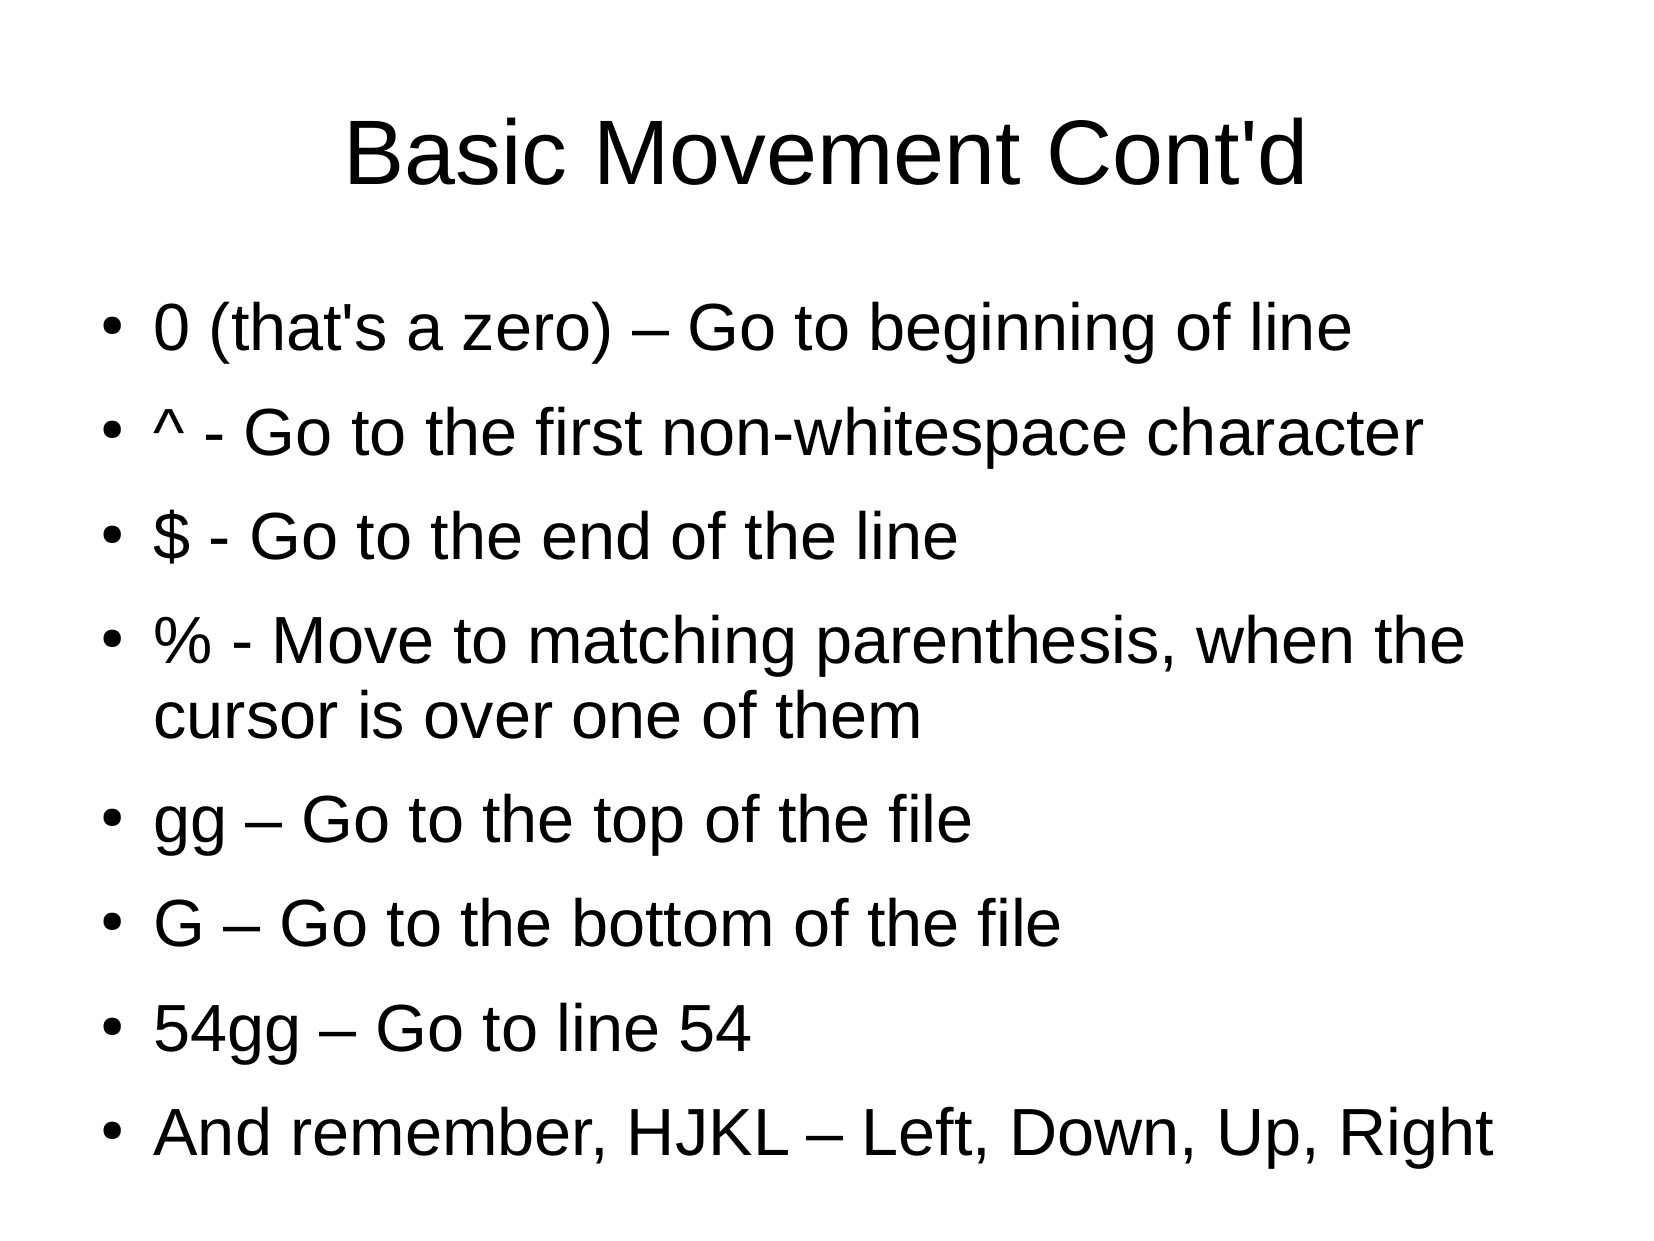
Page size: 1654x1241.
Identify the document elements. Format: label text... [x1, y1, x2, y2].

list 0 (that's a zero) – Go to beginning of line ^ - Go to the first non-whitespace character $ - Go to the end of the line % - Move to matching parenthesis, when the cursor is over one of them gg – Go to the top of the file G – Go to the bottom of the file 54gg – Go to line 54 And remember, HJKL – Left, Down, Up, Right [82, 290, 1538, 1182]
title Basic Movement Cont'd [82, 49, 1571, 257]
